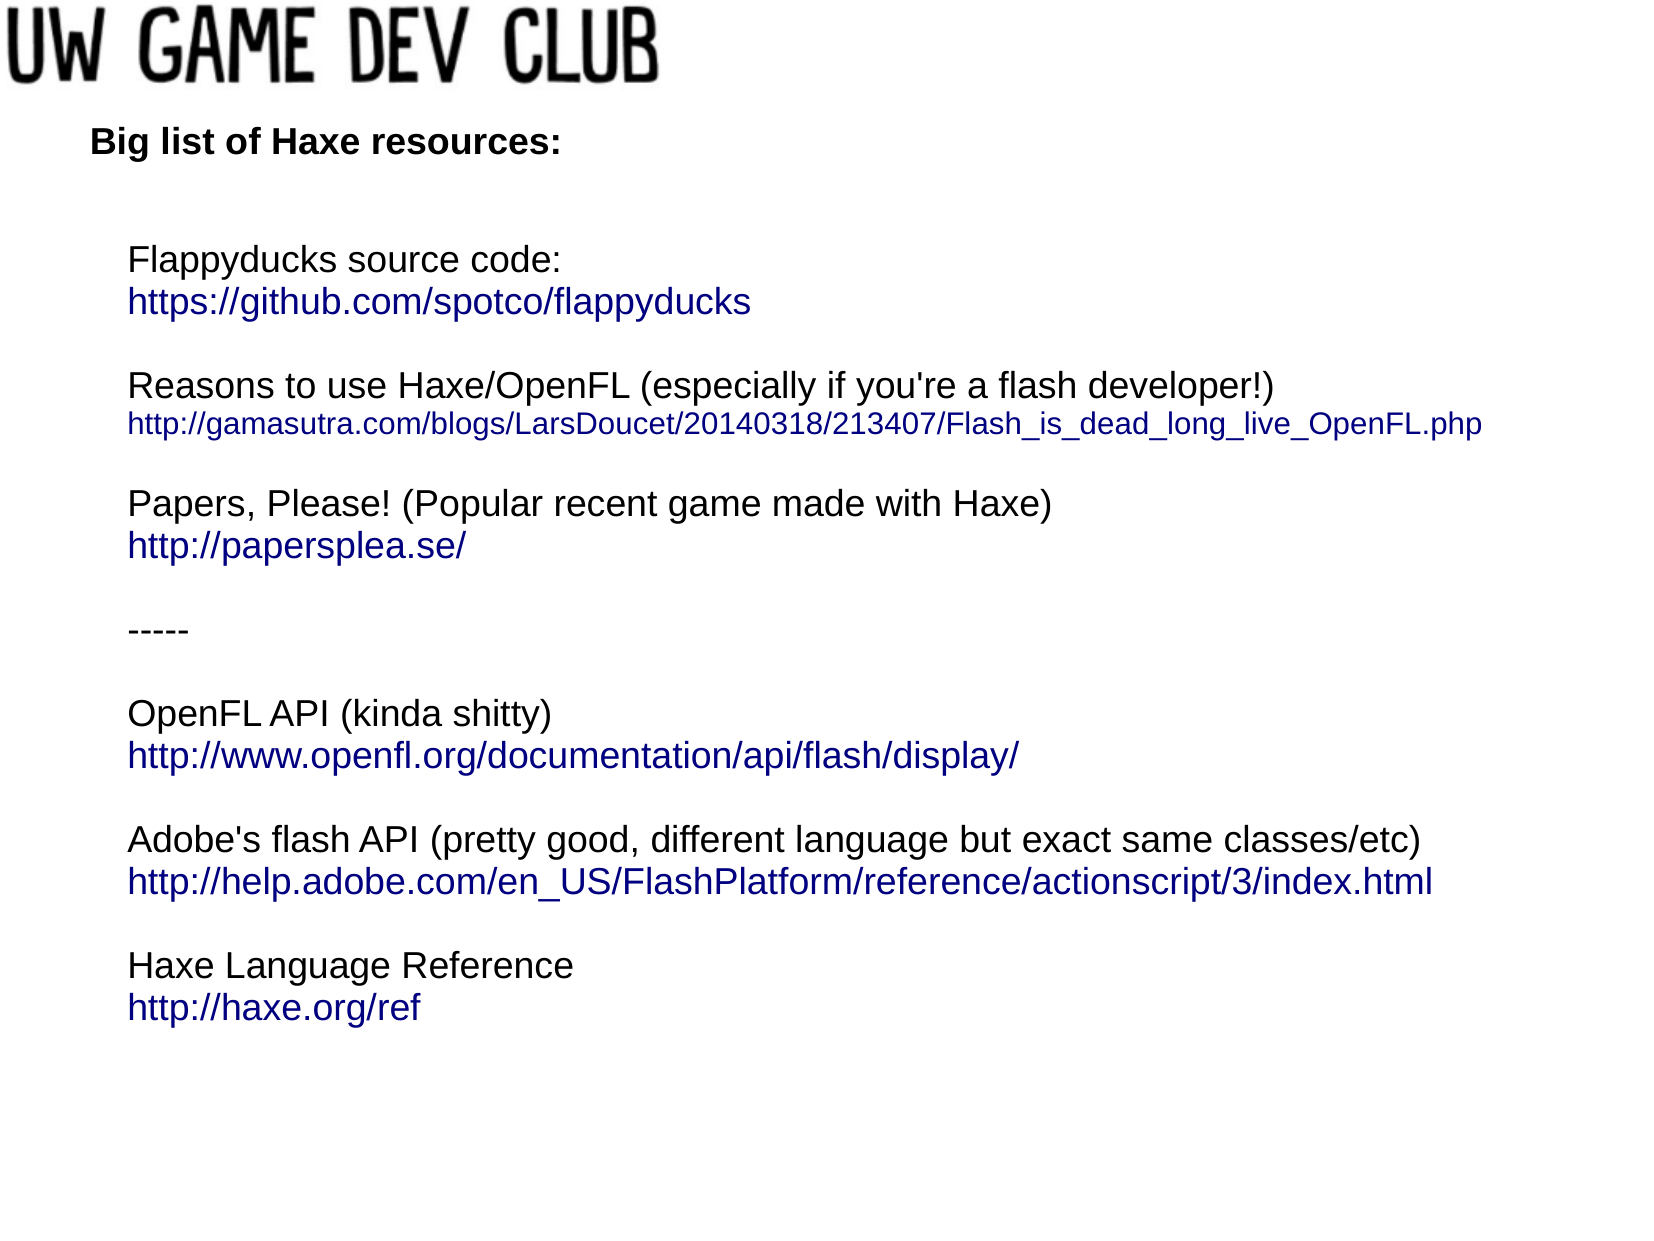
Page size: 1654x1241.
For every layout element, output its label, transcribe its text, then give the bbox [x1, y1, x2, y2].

picture [1, 0, 676, 94]
text_box Flappyducks source code: https://github.com/spotco/flappyducks Reasons to use Haxe/OpenFL (especially if you're a flash developer!) http://gamasutra.com/blogs/LarsDoucet/20140318/213407/Flash_is_dead_long_live_OpenFL.php Papers, Please! (Popular recent game made with Haxe) http://papersplea.se/ ----- OpenFL API (kinda shitty) http://www.openfl.org/documentation/api/flash/display/ Adobe's flash API (pretty good, different language but exact same classes/etc) http://help.adobe.com/en_US/FlashPlatform/reference/actionscript/3/index.html Haxe Language Reference http://haxe.org/ref [112, 230, 1538, 1080]
text_box Big list of Haxe resources: [75, 112, 1576, 171]
